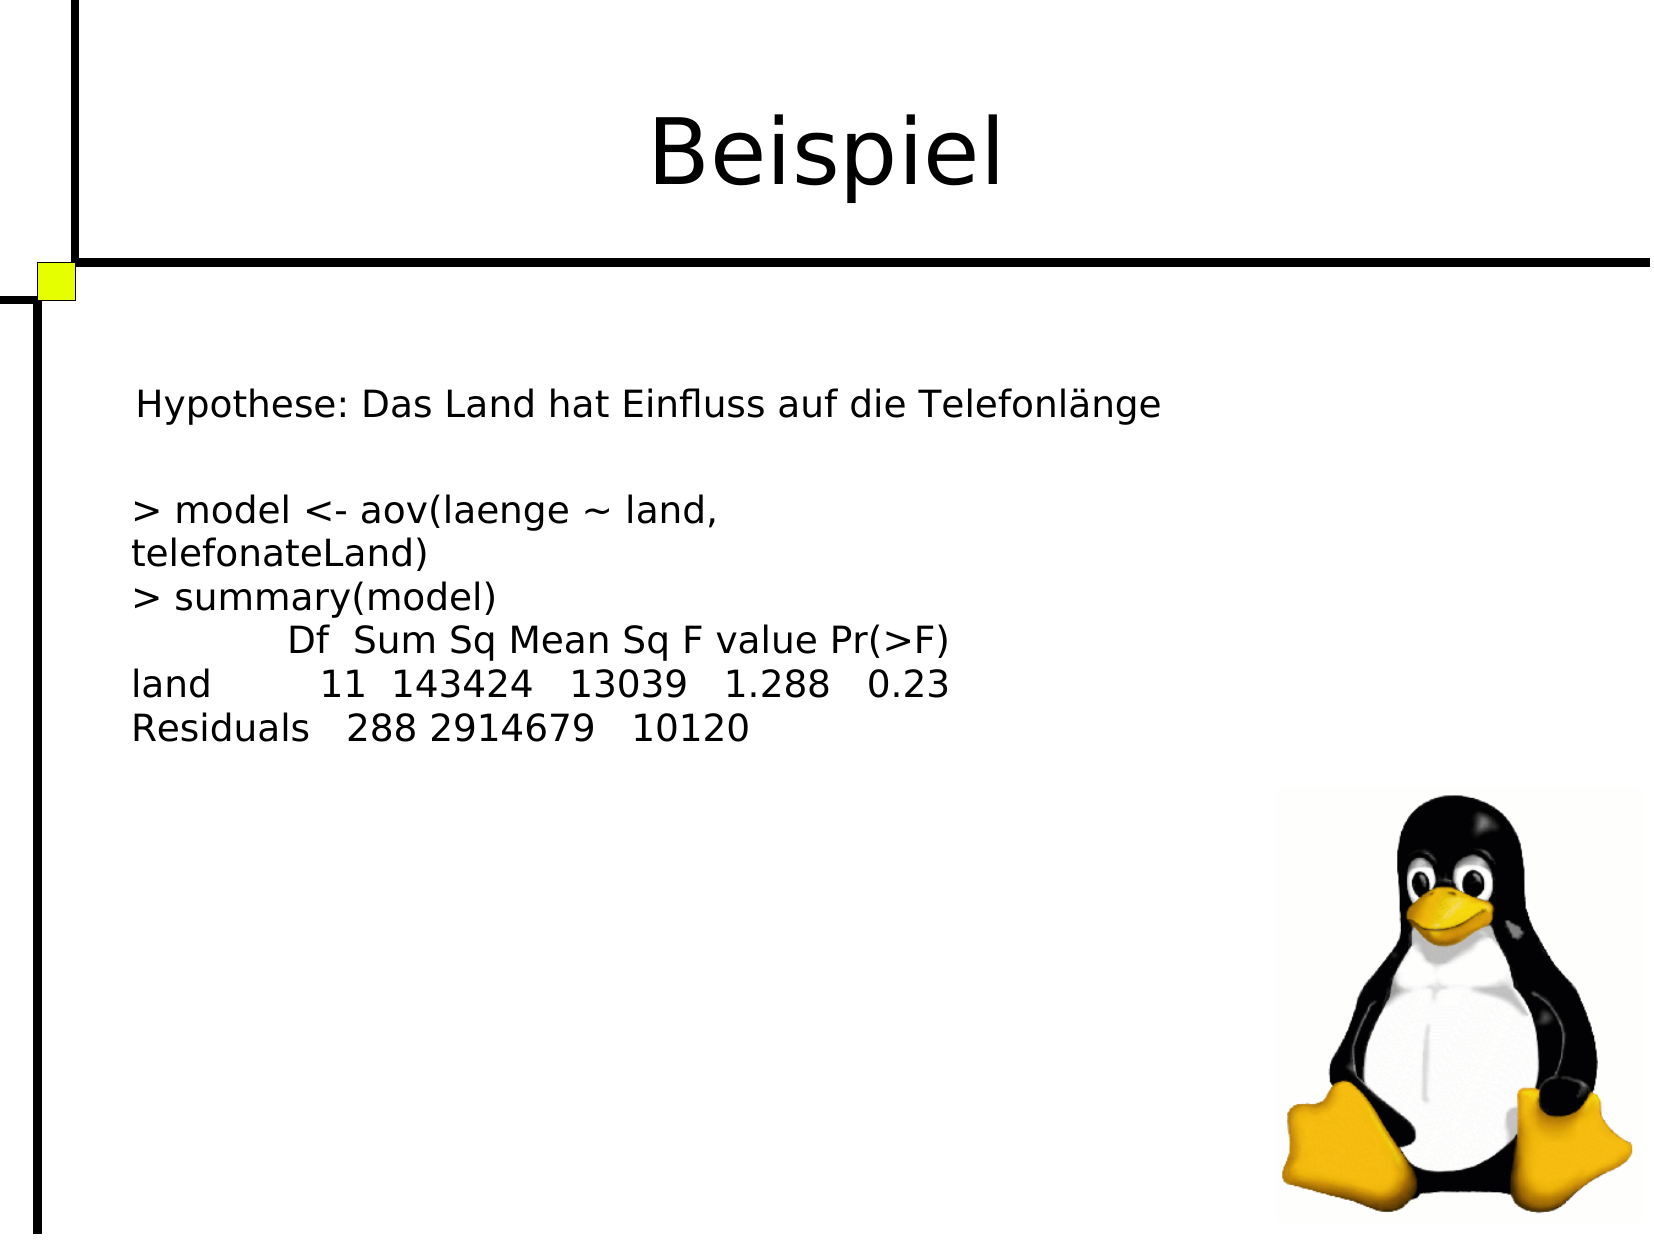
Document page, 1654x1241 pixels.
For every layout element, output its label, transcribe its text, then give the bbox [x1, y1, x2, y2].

text_box > model <- aov(laenge ~ land, telefonateLand) > summary(model) Df Sum Sq Mean Sq F value Pr(>F) land 11 143424 13039 1.288 0.23 Residuals 288 2914679 10120 [116, 481, 1043, 845]
picture [1275, 787, 1642, 1223]
text_box Hypothese: Das Land hat Einfluss auf die Telefonlänge [120, 375, 1171, 434]
title Beispiel [82, 49, 1571, 257]
